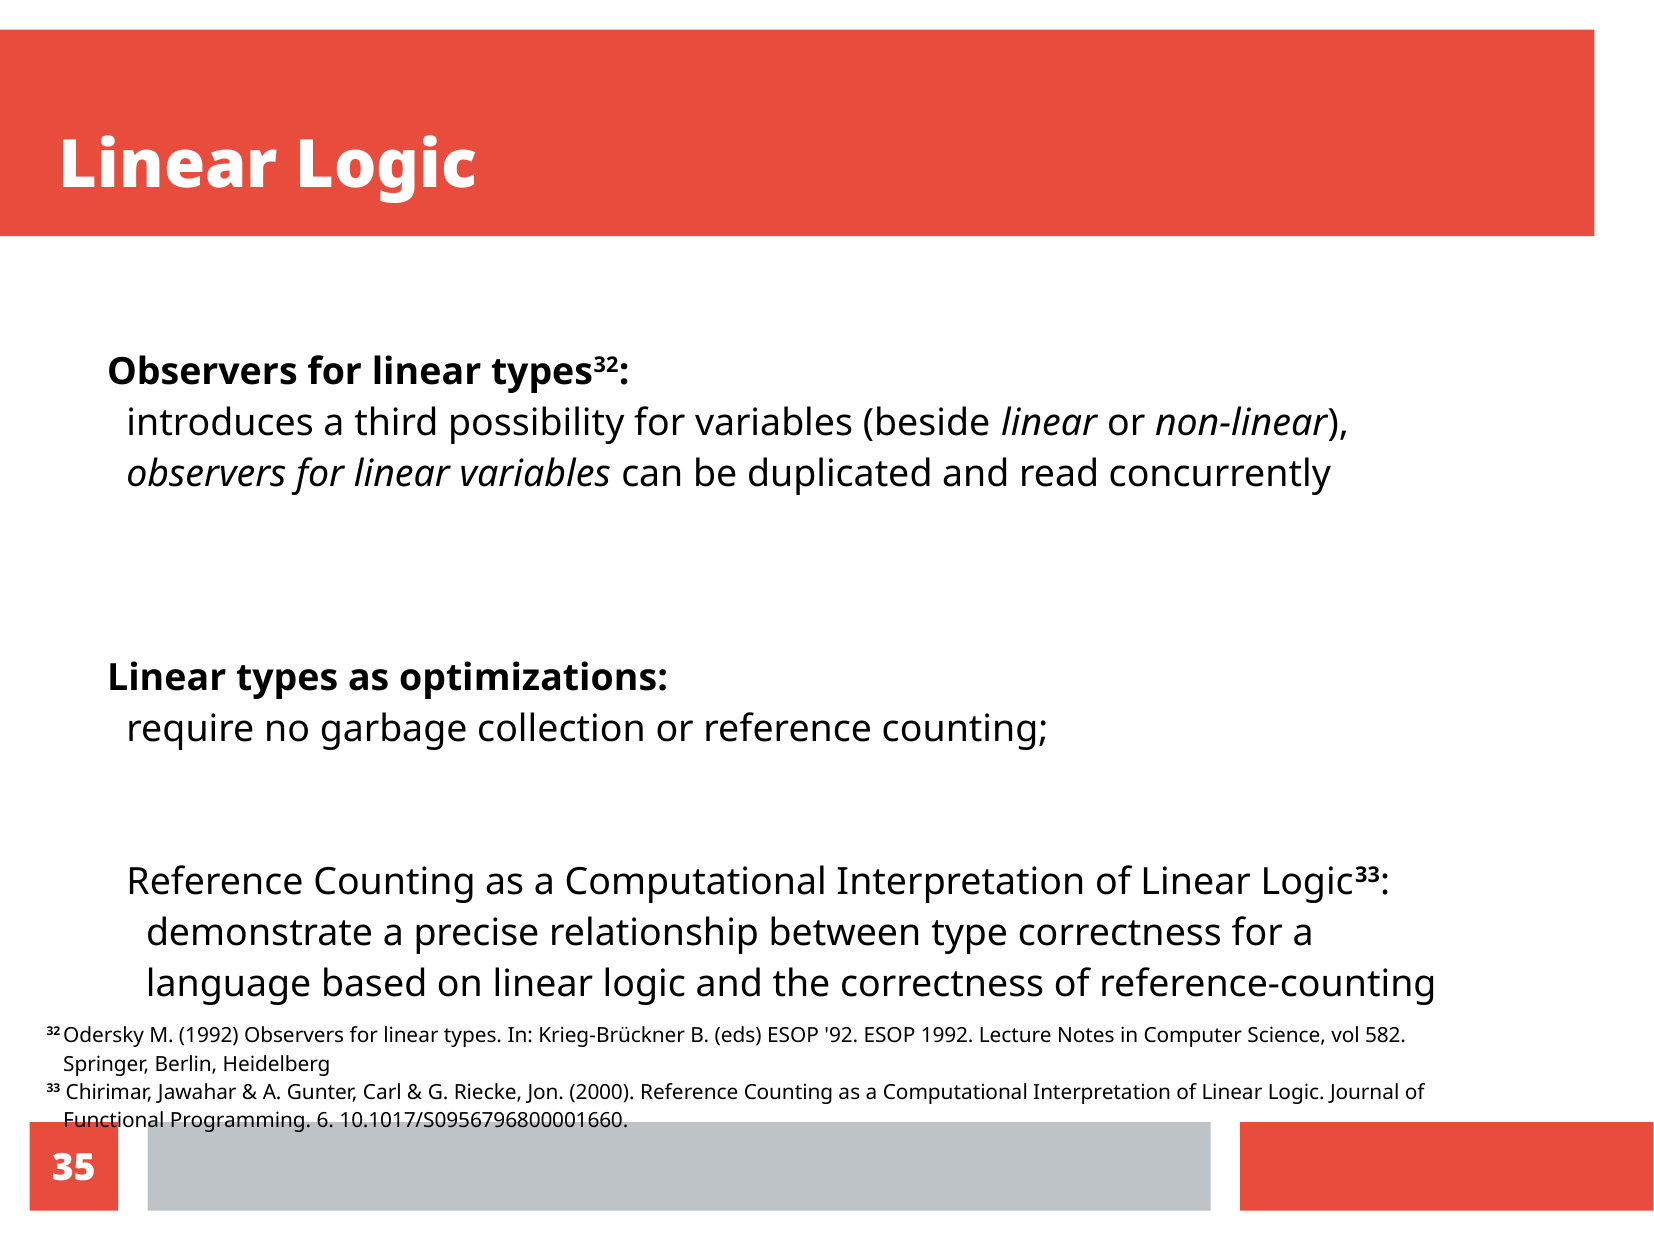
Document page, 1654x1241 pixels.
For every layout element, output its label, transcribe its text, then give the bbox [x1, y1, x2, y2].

text_box 32 Odersky M. (1992) Observers for linear types. In: Krieg-Brückner B. (eds) ESOP '92. ESOP 1992. Lecture Notes in Computer Science, vol 582. Springer, Berlin, Heidelberg 33 Chirimar, Jawahar & A. Gunter, Carl & G. Riecke, Jon. (2000). Reference Counting as a Computational Interpretation of Linear Logic. Journal of Functional Programming. 6. 10.1017/S0956796800001660. [31, 1013, 1612, 1125]
text_box Observers for linear types32: introduces a third possibility for variables (beside linear or non-linear), observers for linear variables can be duplicated and read concurrently Linear types as optimizations: require no garbage collection or reference counting; Reference Counting as a Computational Interpretation of Linear Logic33: demonstrate a precise relationship between type correctness for a language based on linear logic and the correctness of reference-counting [92, 286, 1548, 911]
title Linear Logic [59, 59, 1595, 207]
